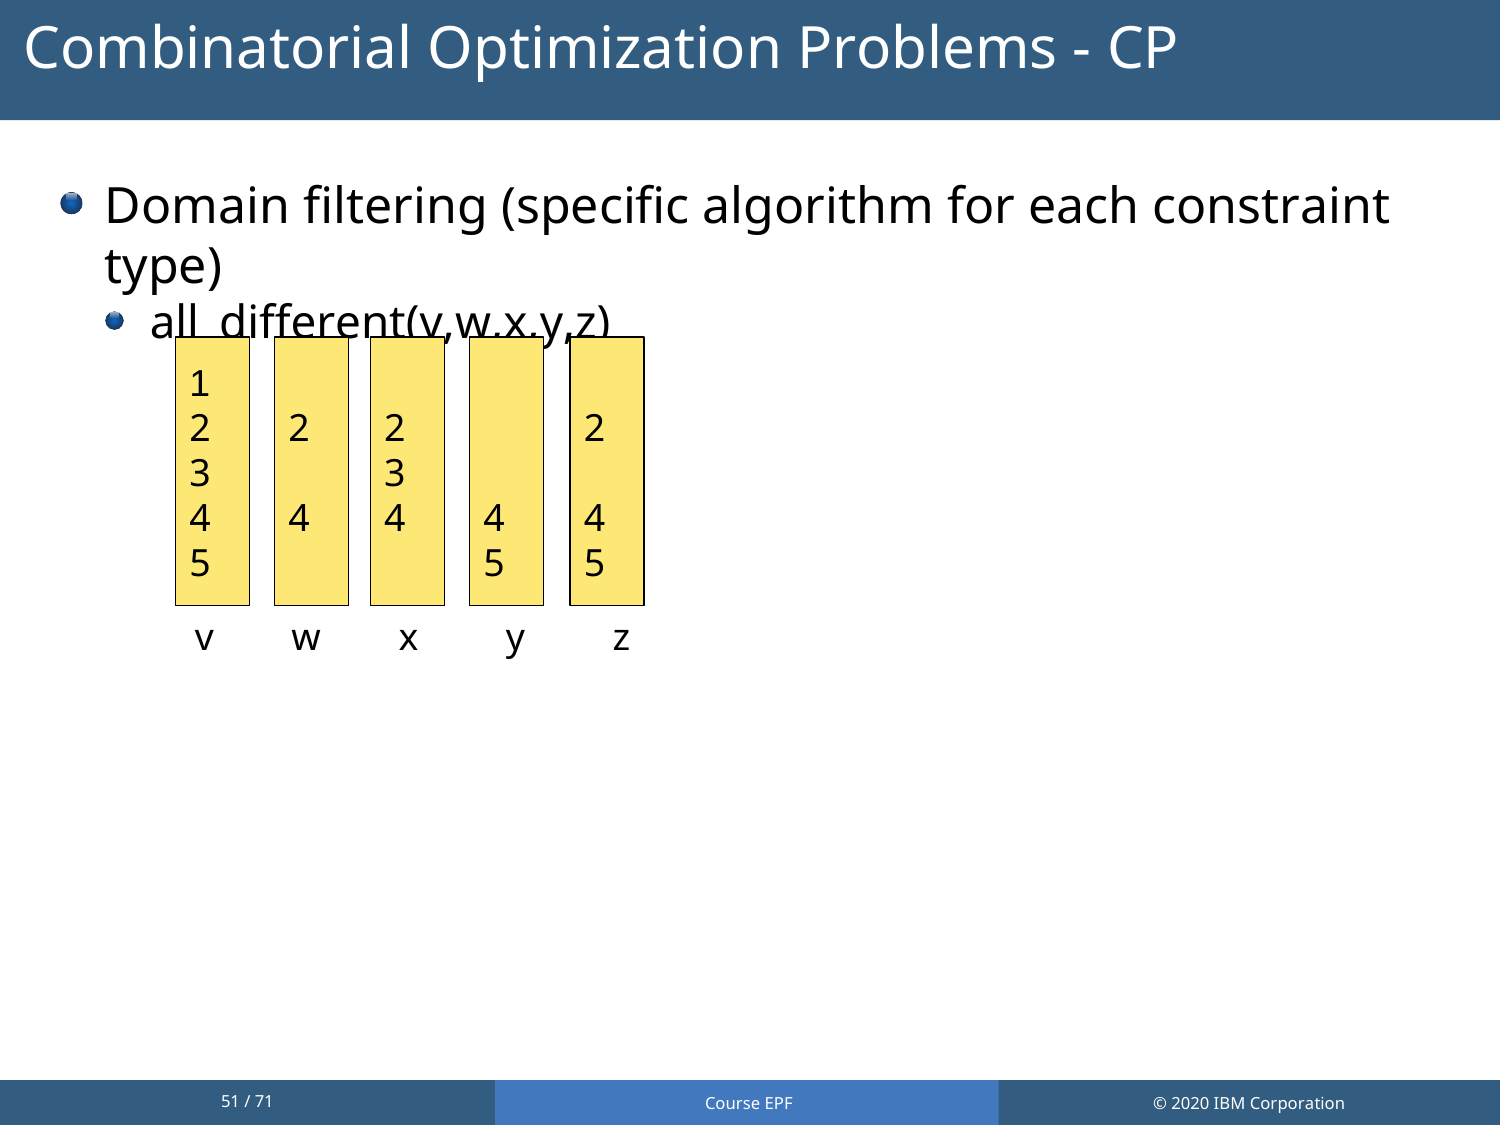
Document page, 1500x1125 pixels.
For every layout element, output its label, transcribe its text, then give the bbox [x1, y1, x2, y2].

title Combinatorial Optimization Problems - CP [0, 0, 1500, 121]
text_box 4 5 [469, 337, 544, 606]
text_box 2 4 [274, 337, 349, 605]
text_box 2 3 4 [370, 337, 445, 606]
text_box v w x y z [180, 605, 632, 666]
text_box 2 4 5 [570, 337, 644, 606]
list Domain filtering (specific algorithm for each constraint type) all_different(v,w,x,y,z) [45, 165, 1486, 1051]
text_box 1 2 3 4 5 [175, 337, 250, 606]
